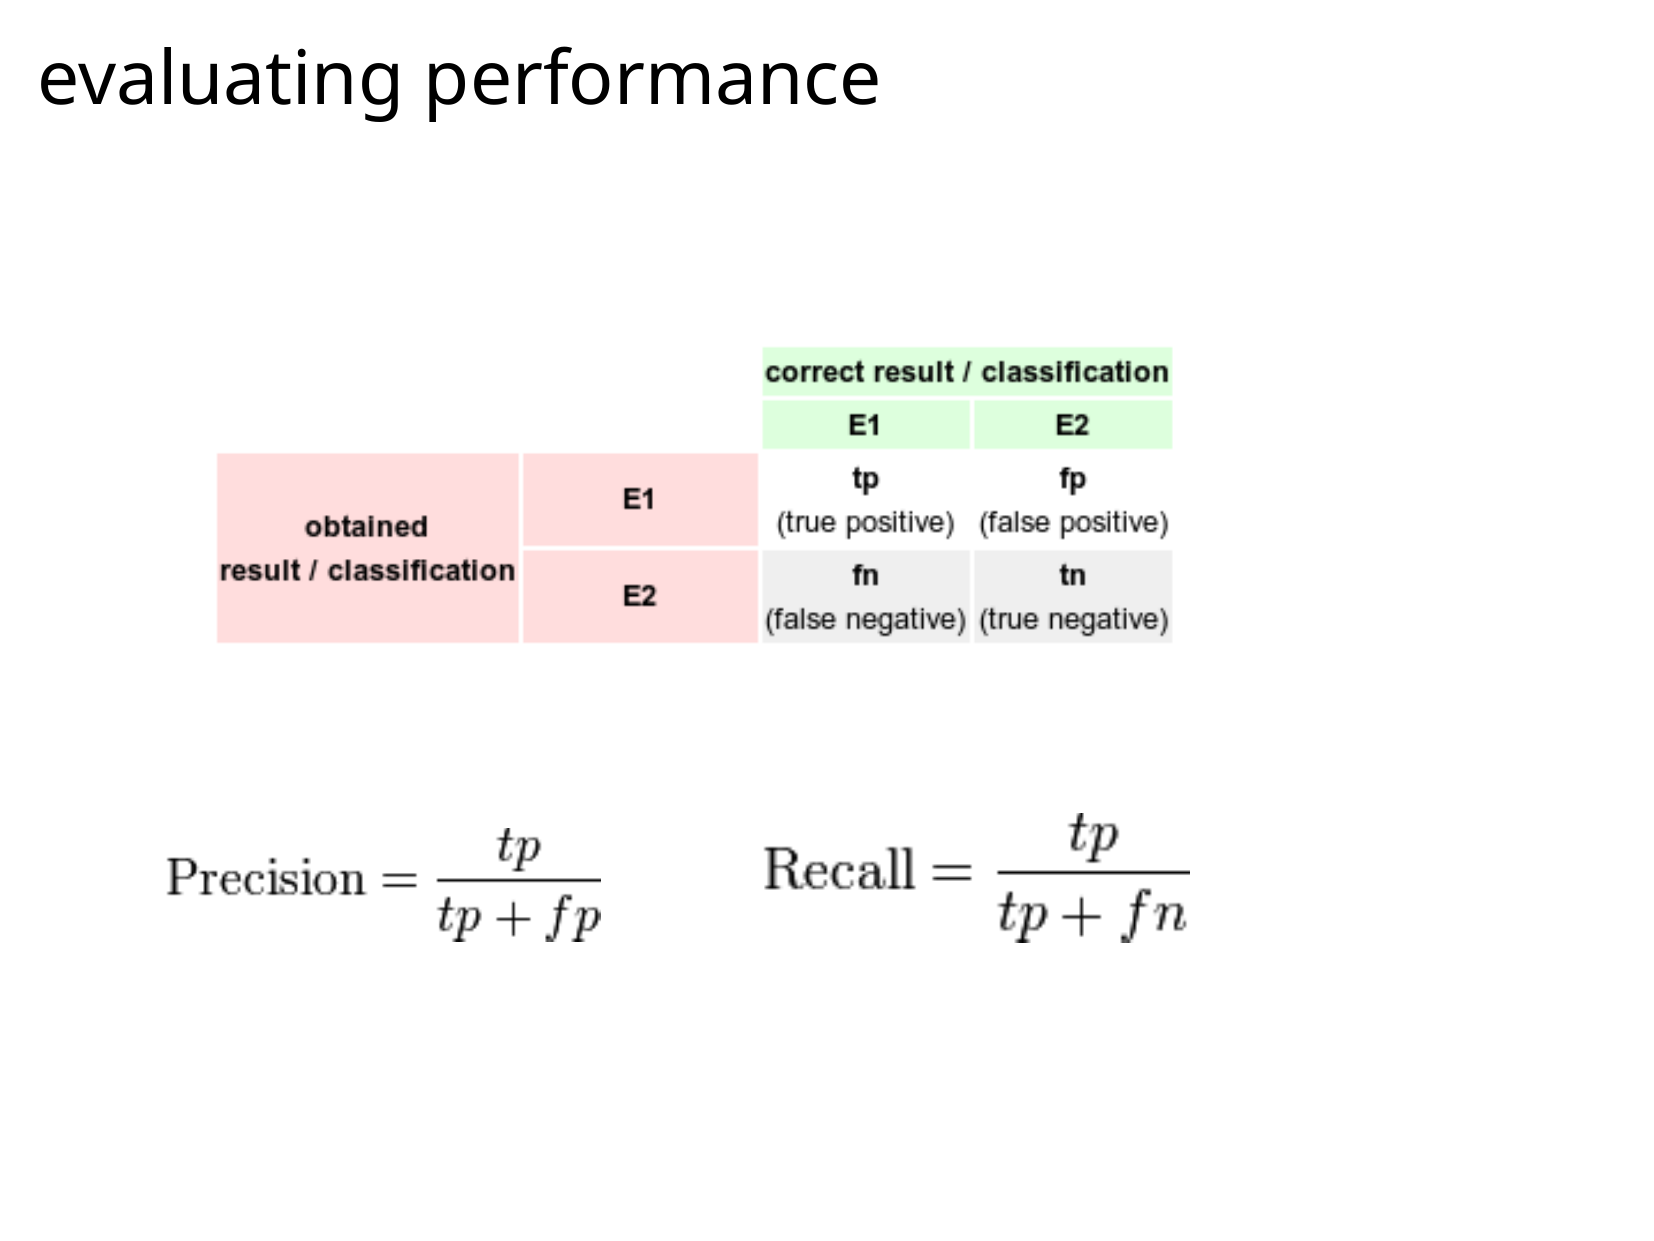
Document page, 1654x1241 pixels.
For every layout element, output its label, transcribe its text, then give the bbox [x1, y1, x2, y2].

title evaluating performance [37, 0, 1613, 151]
picture [204, 341, 1196, 655]
picture [763, 813, 1190, 943]
picture [166, 828, 601, 942]
